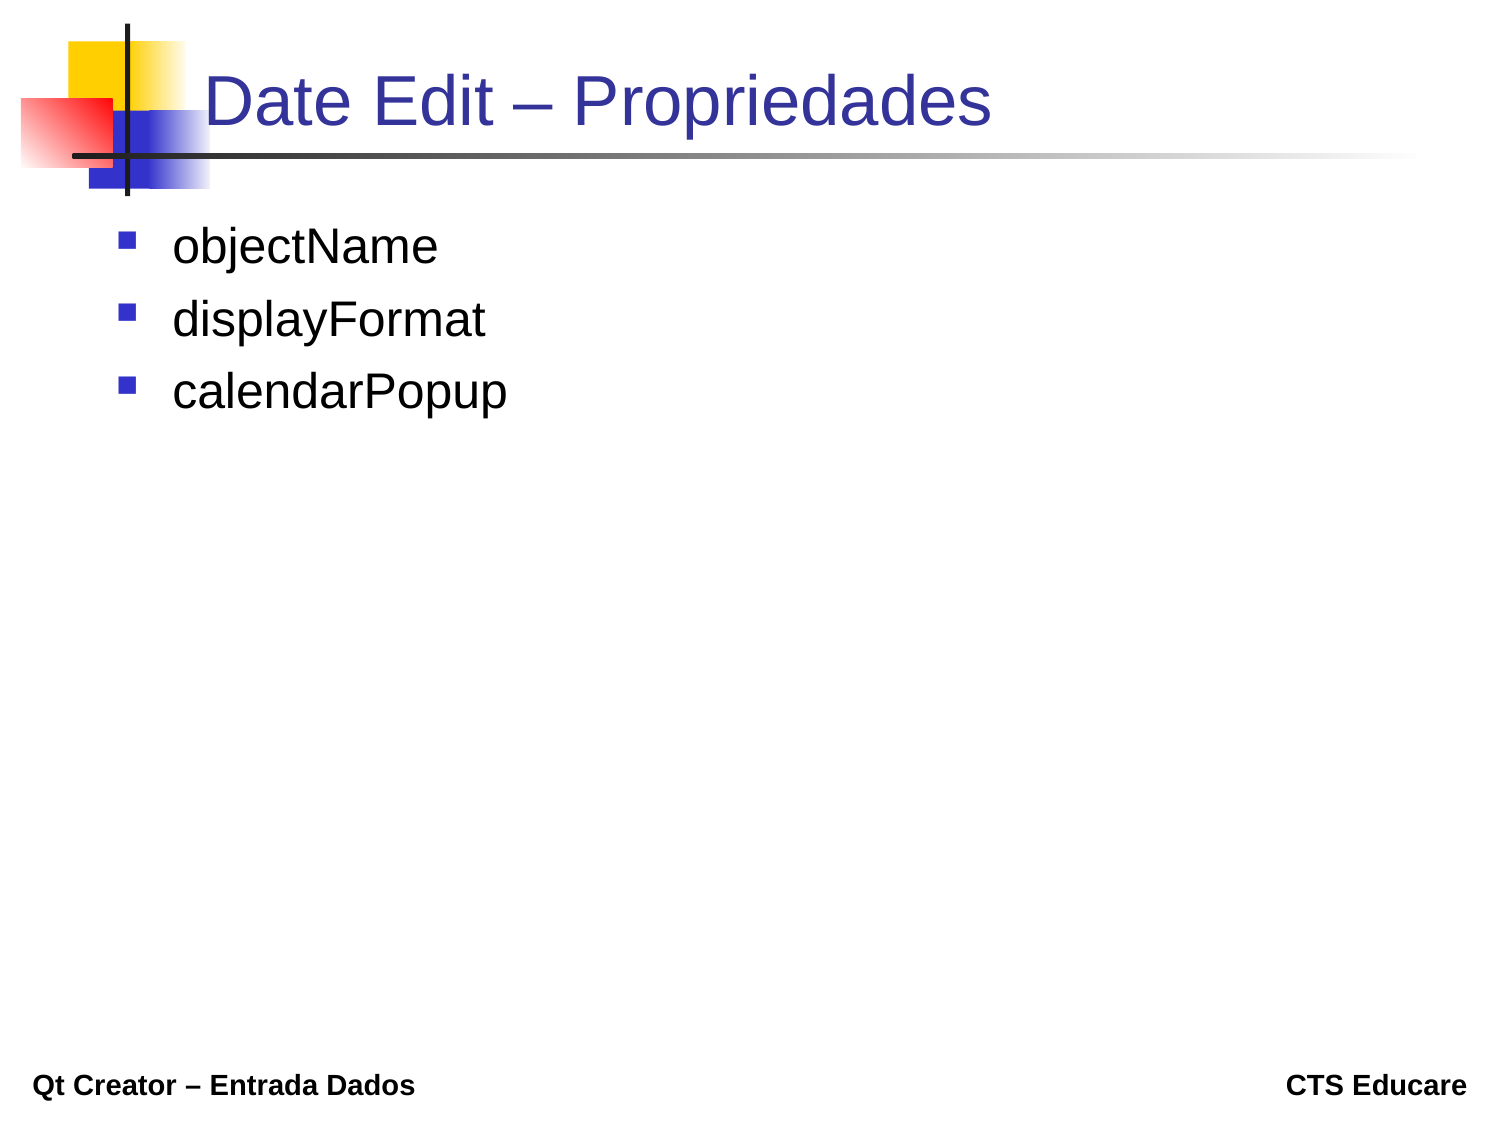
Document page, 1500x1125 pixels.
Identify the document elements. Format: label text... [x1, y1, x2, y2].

list objectName displayFormat calendarPopup [100, 206, 1447, 1024]
title Date Edit – Propriedades [188, 46, 1468, 149]
